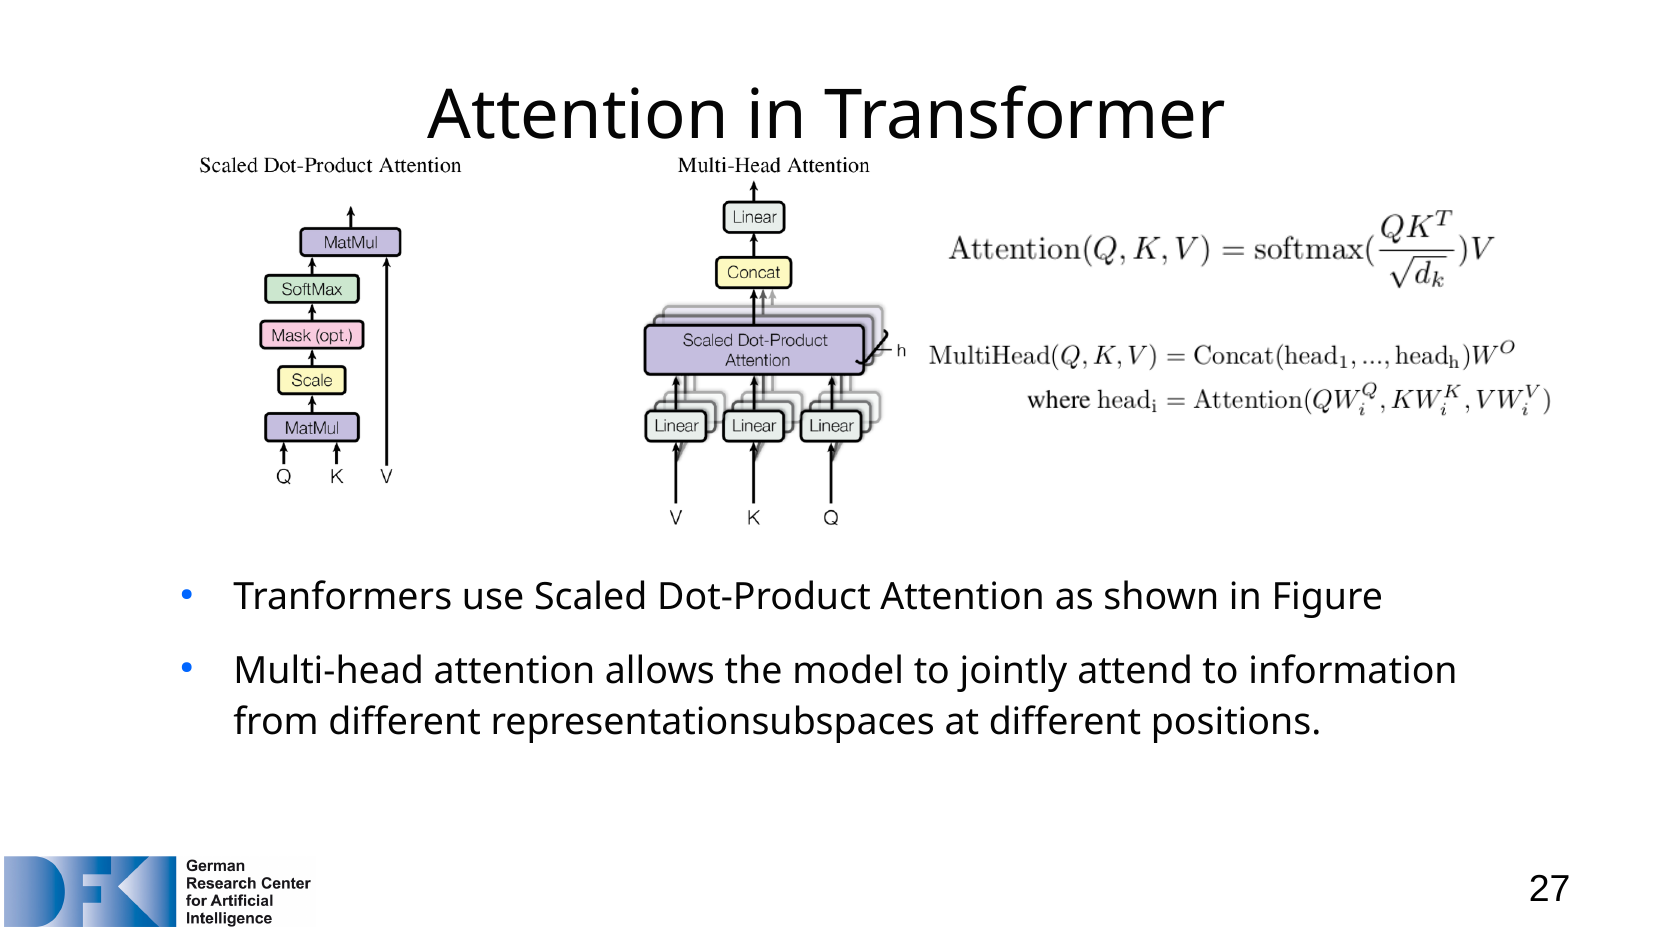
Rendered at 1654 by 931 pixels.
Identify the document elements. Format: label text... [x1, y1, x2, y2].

text_box <number> [1514, 860, 1654, 931]
title Attention in Transformer [162, 35, 1492, 189]
picture [195, 149, 1607, 541]
picture [4, 856, 316, 927]
list Tranformers use Scaled Dot-Product Attention as shown in Figure Multi-head attention allows the model to jointly attend to information from different representationsubspaces at different positions. [162, 570, 1492, 811]
